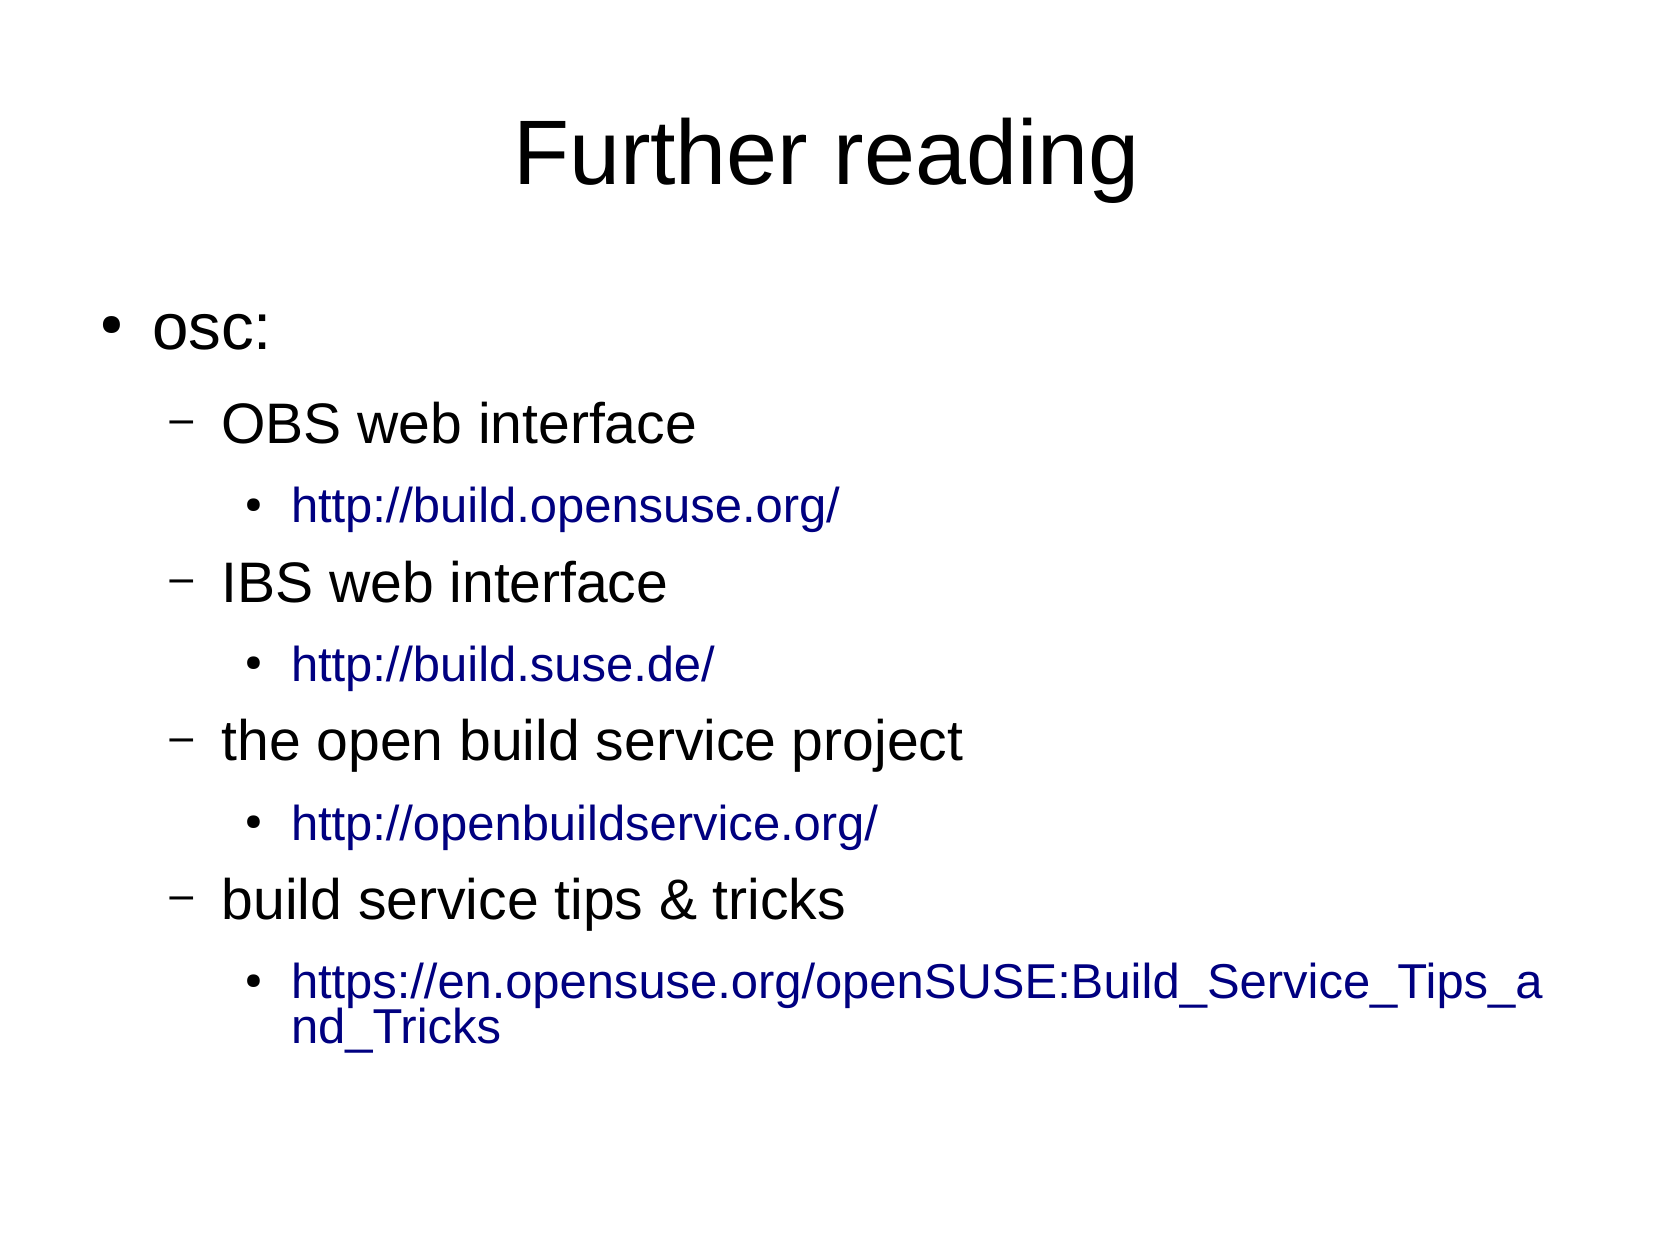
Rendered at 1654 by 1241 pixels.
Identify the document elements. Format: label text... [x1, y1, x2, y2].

title Further reading [82, 49, 1571, 257]
list osc: OBS web interface http://build.opensuse.org/ IBS web interface http://build.suse.de/ the open build service project http://openbuildservice.org/ build service tips & tricks https://en.opensuse.org/openSUSE:Build_Service_Tips_and_Tricks [82, 290, 1571, 1010]
